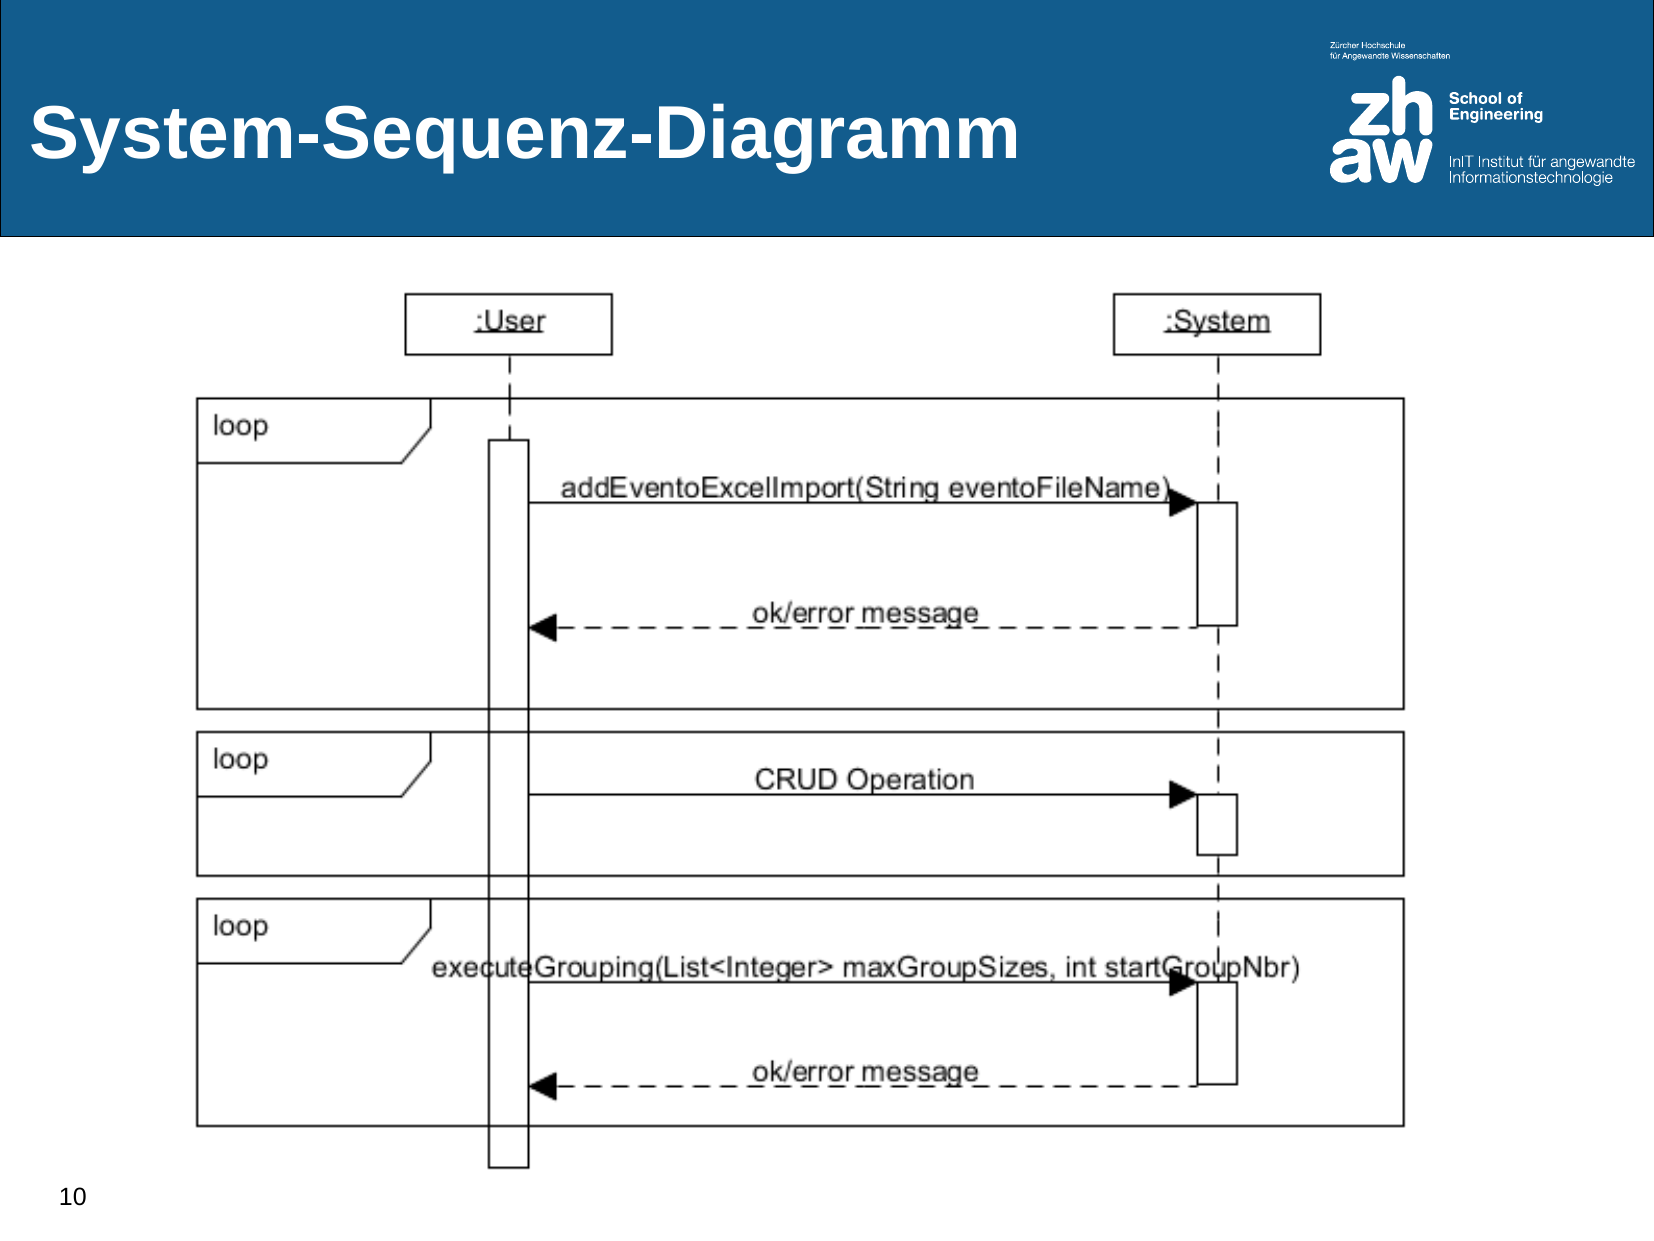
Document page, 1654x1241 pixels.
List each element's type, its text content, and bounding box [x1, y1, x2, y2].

picture [155, 252, 1447, 1211]
title System-Sequenz-Diagramm [29, 29, 1442, 237]
